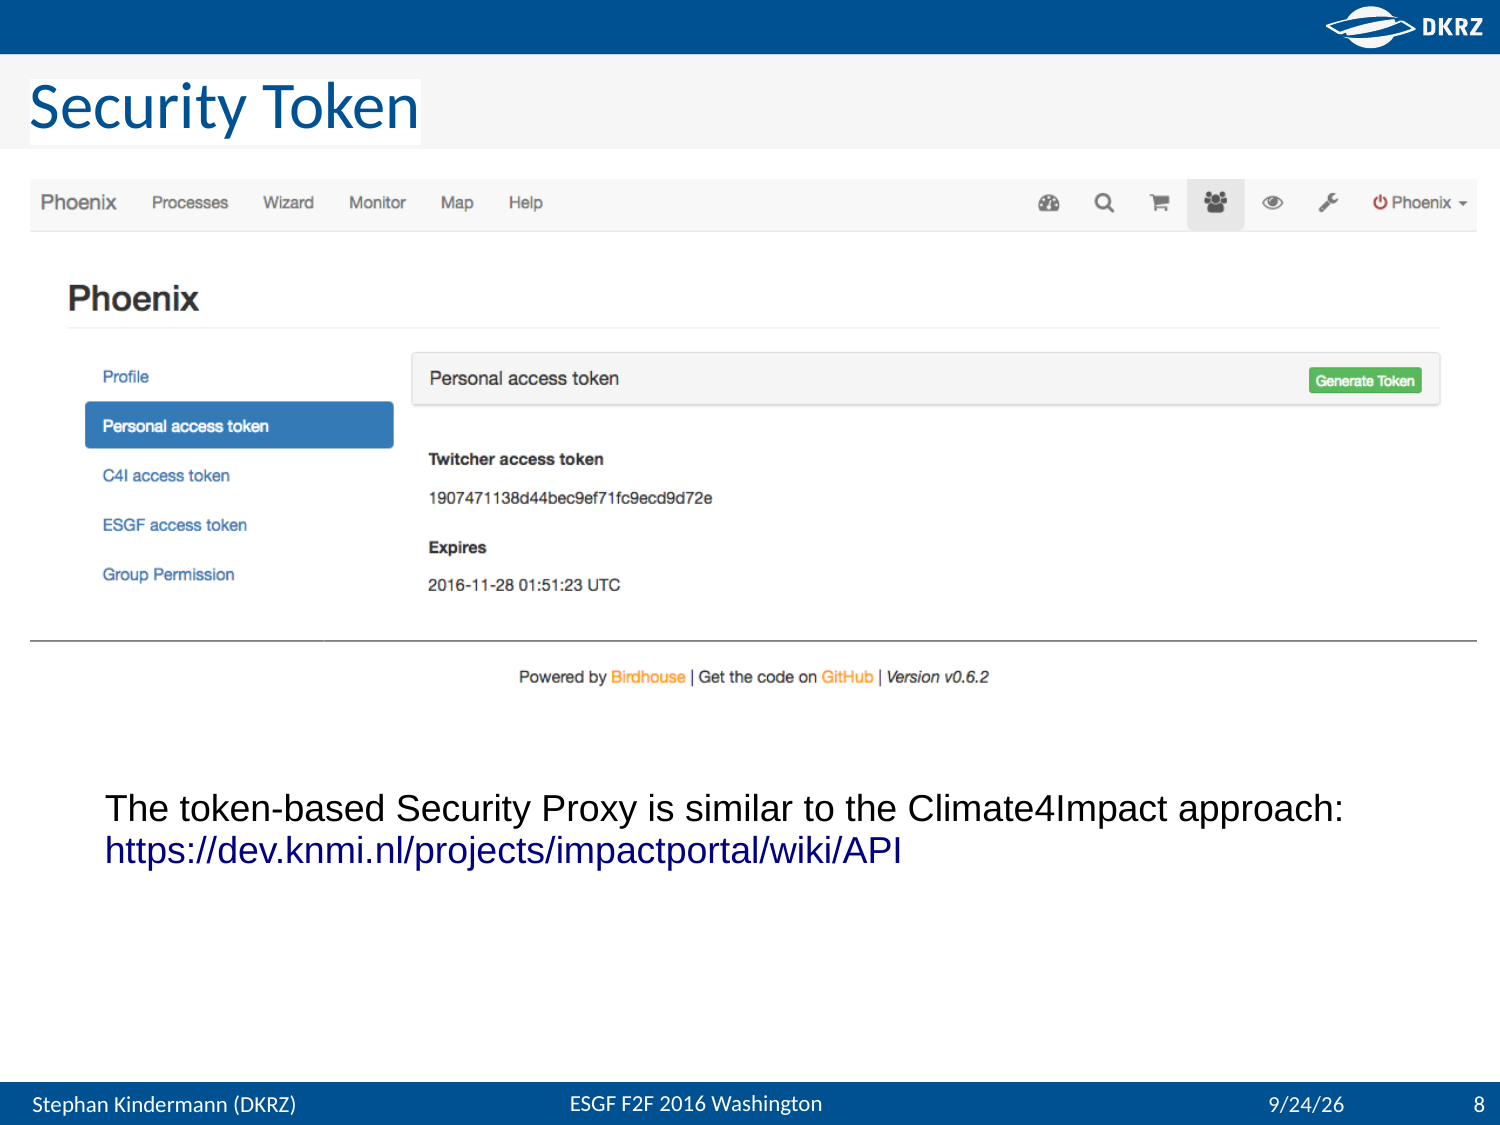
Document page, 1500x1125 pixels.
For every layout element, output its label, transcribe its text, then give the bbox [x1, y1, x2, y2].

text_box The token-based Security Proxy is similar to the Climate4Impact approach: https://dev.knmi.nl/projects/impactportal/wiki/API [90, 780, 1441, 879]
slide_number 12/1/16 [1187, 1082, 1360, 1125]
picture [30, 179, 1477, 704]
title Security Token [0, 54, 1500, 149]
slide_number <number> [1376, 1082, 1500, 1125]
